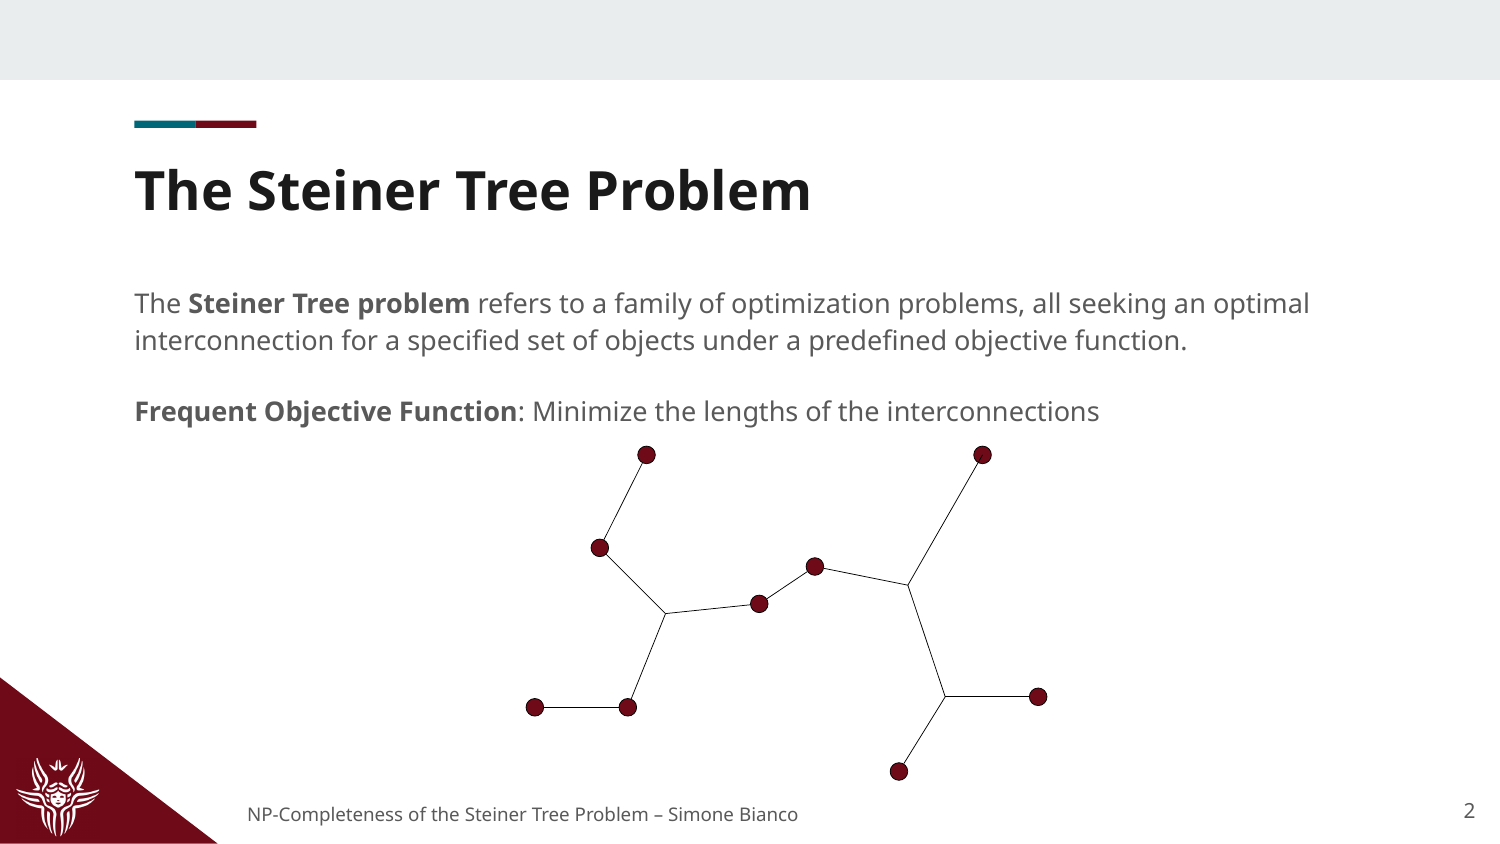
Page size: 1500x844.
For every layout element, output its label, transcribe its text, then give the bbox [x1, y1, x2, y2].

subtitle NP-Completeness of the Steiner Tree Problem – Simone Bianco [232, 783, 1193, 839]
title The Steiner Tree Problem [119, 141, 1381, 230]
picture [16, 758, 100, 839]
list The Steiner Tree problem refers to a family of optimization problems, all seeking an optimal interconnection for a specified set of objects under a predefined objective function. Frequent Objective Function: Minimize the lengths of the interconnections [119, 266, 1418, 637]
picture [525, 445, 1048, 781]
slide_number <number> [1400, 779, 1491, 844]
